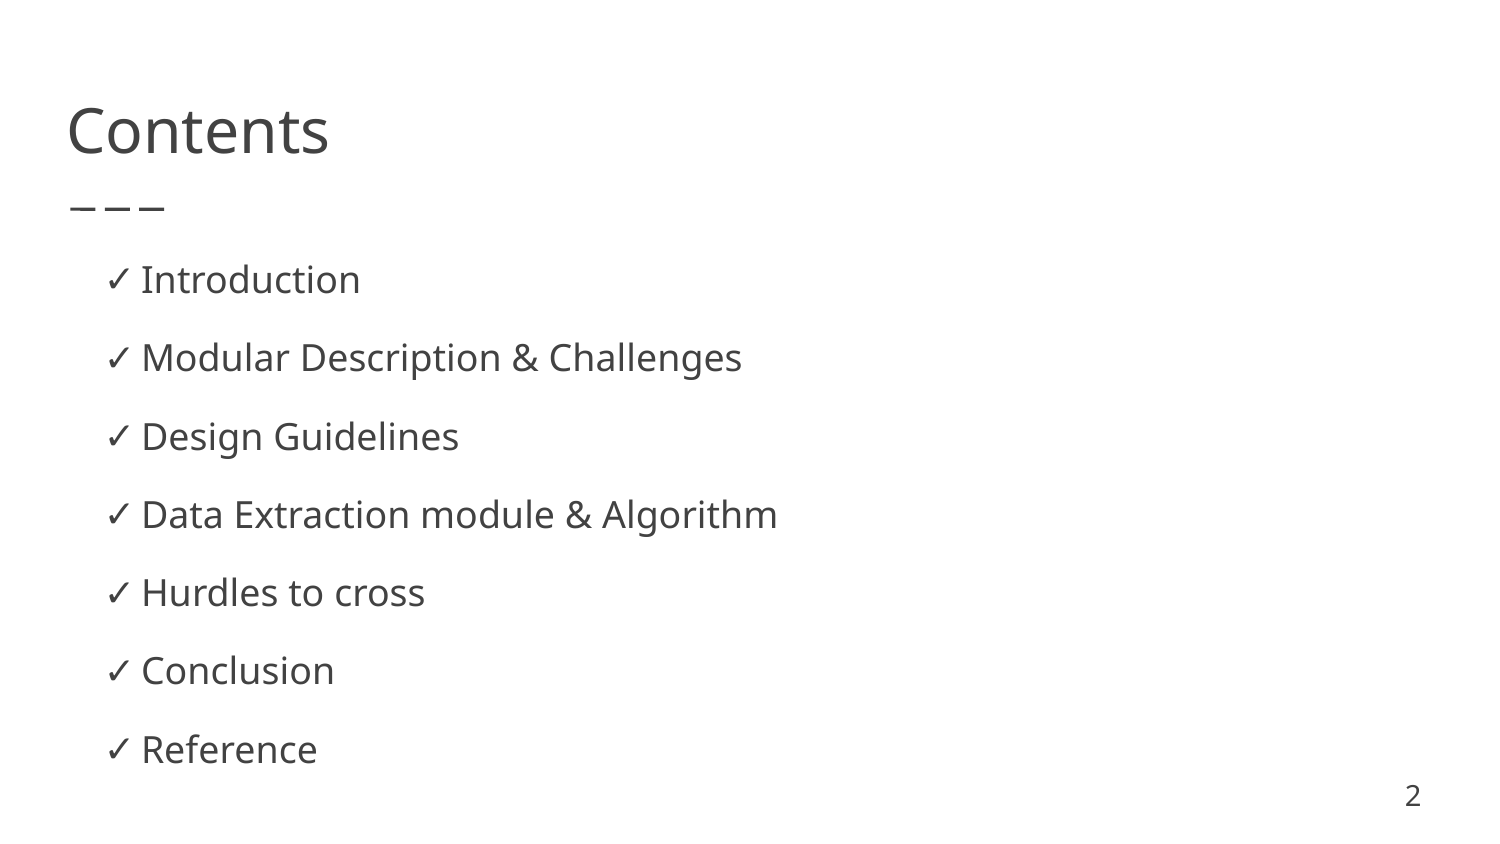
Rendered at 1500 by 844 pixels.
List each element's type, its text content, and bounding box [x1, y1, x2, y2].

slide_number <number> [1389, 764, 1480, 830]
list Introduction Modular Description & Challenges Design Guidelines Data Extraction module & Algorithm Hurdles to cross Conclusion Reference [51, 240, 1449, 750]
title Contents [51, 61, 1449, 182]
